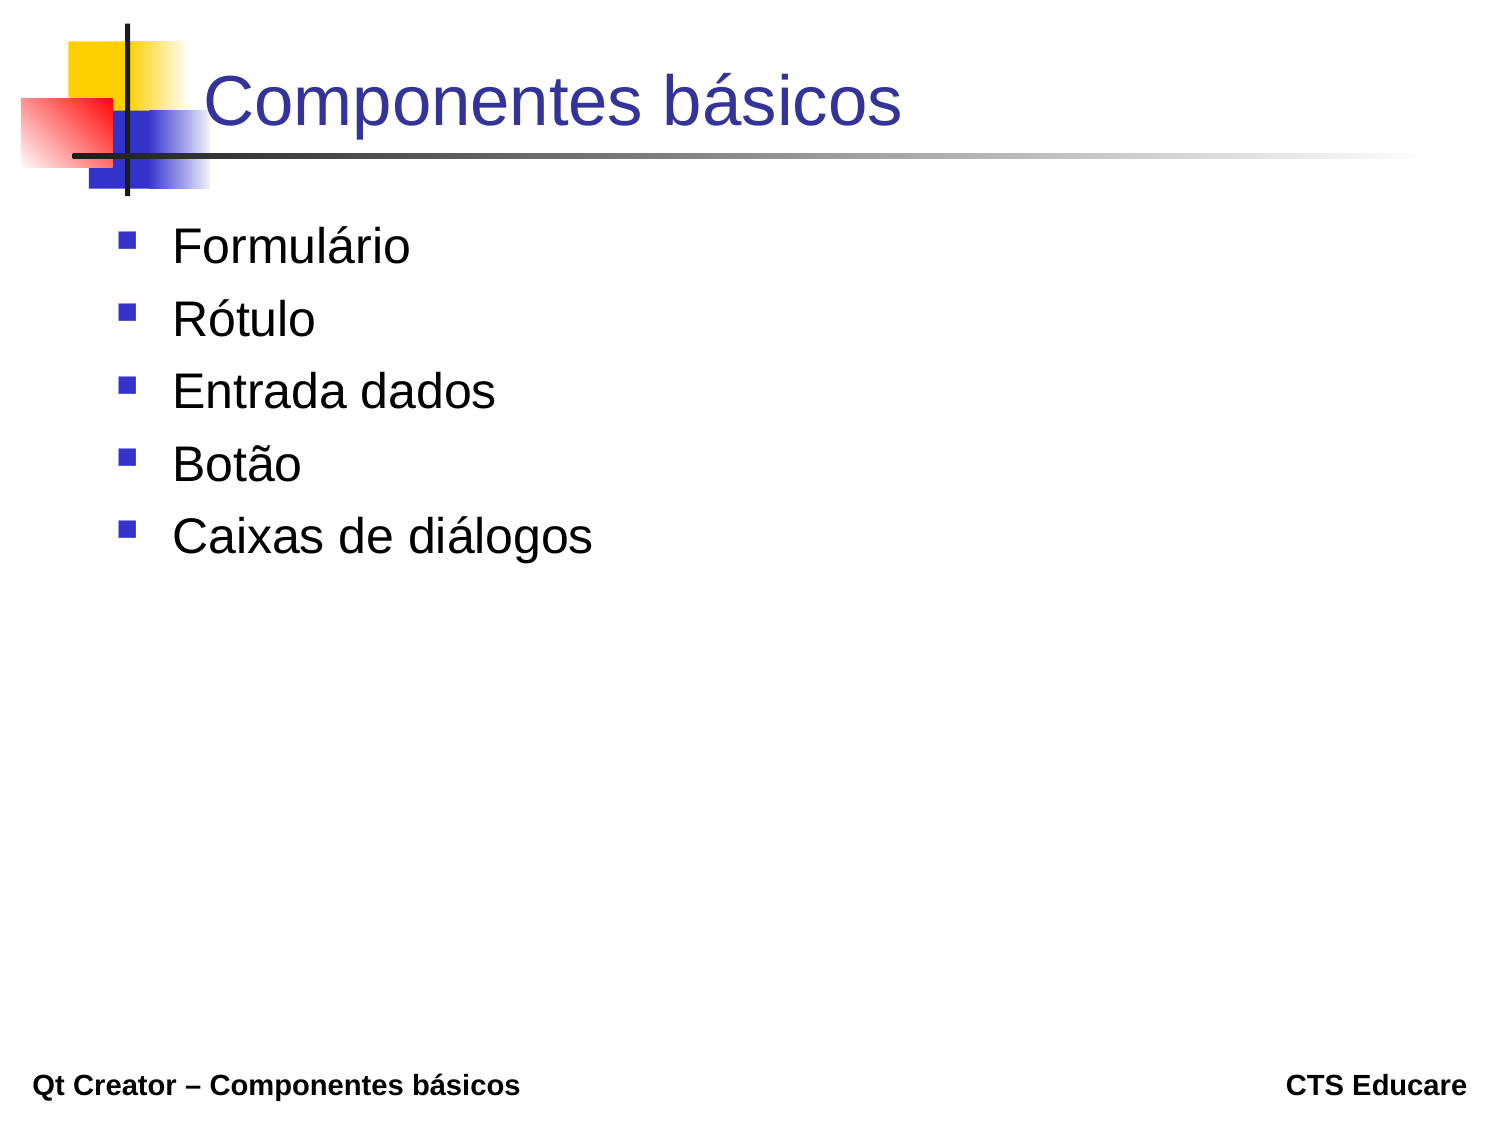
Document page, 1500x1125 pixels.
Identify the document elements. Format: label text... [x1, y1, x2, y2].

title Componentes básicos [188, 46, 1468, 149]
list Formulário Rótulo Entrada dados Botão Caixas de diálogos [100, 206, 1447, 1024]
